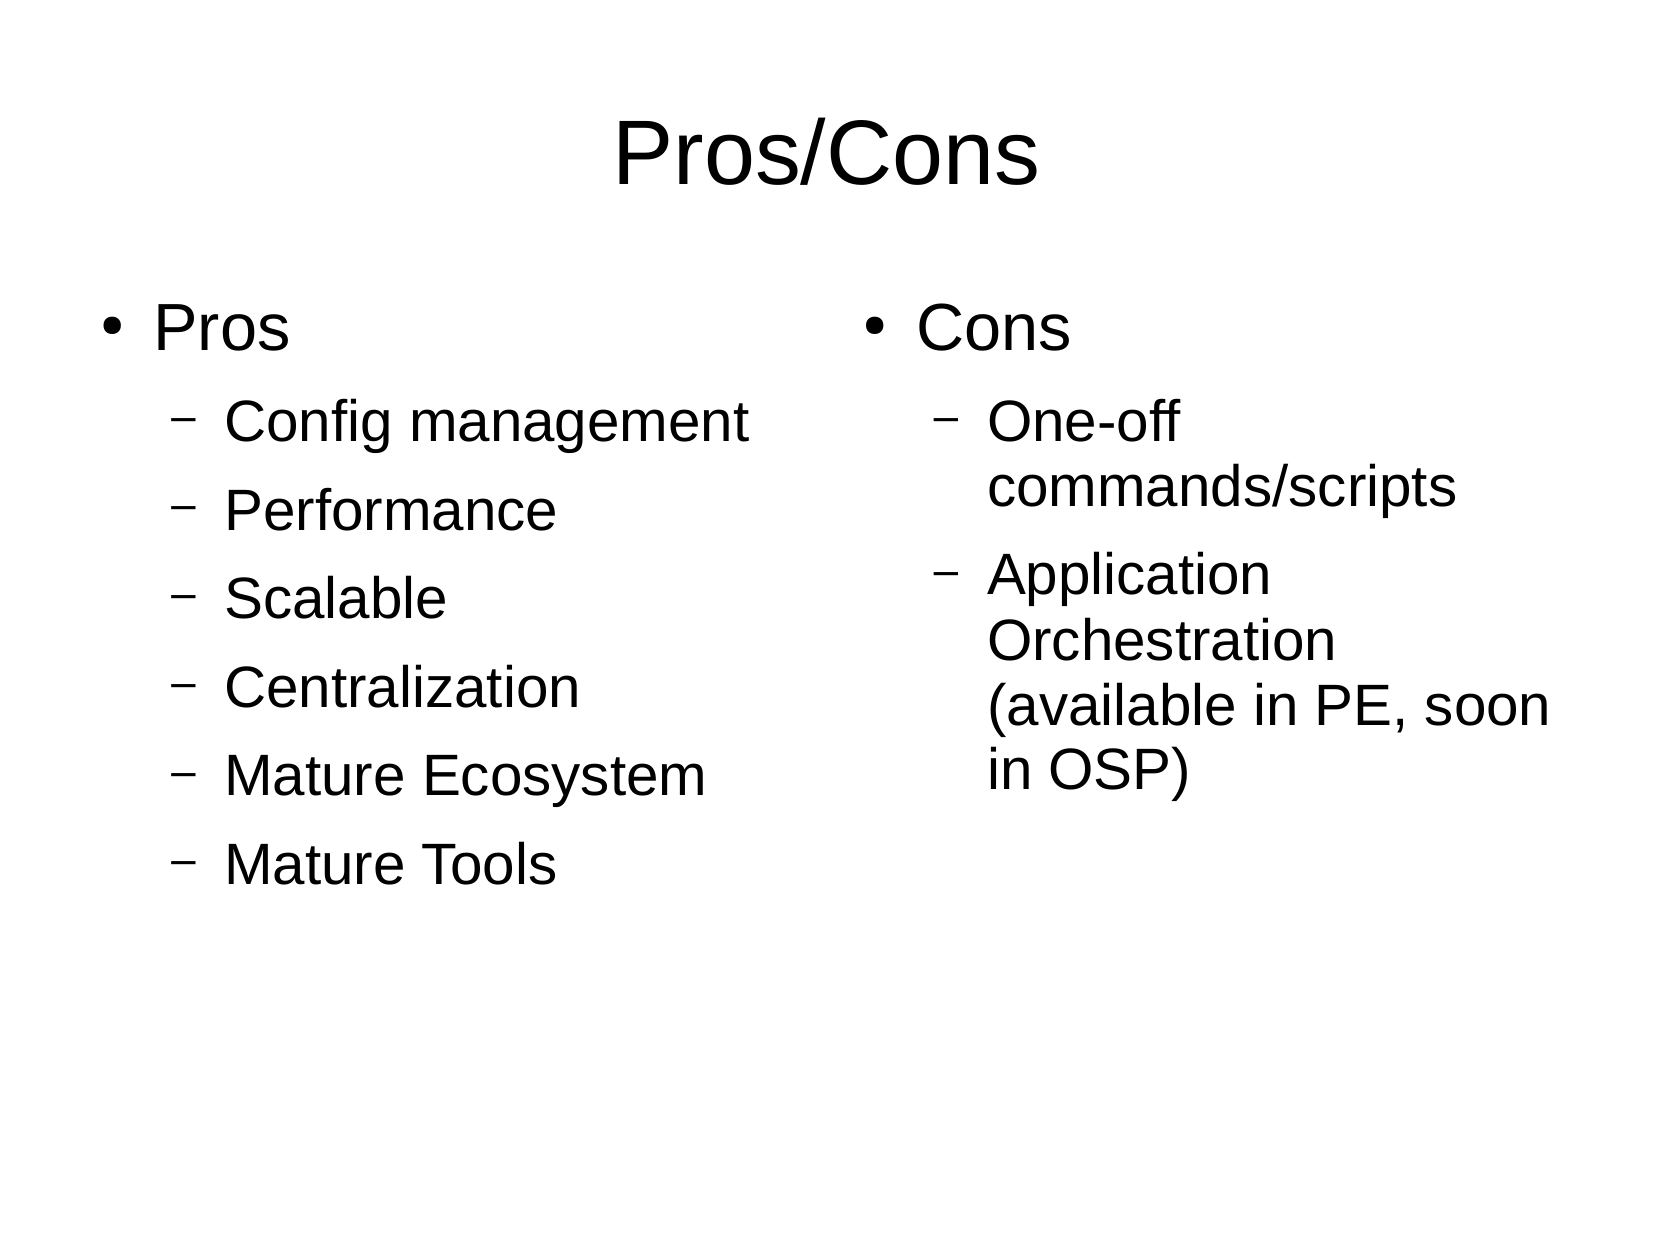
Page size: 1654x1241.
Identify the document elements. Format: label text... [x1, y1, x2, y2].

list Pros Config management Performance Scalable Centralization Mature Ecosystem Mature Tools [82, 290, 809, 1010]
title Pros/Cons [82, 49, 1571, 257]
list Cons One-off commands/scripts Application Orchestration (available in PE, soon in OSP) [845, 290, 1572, 1010]
